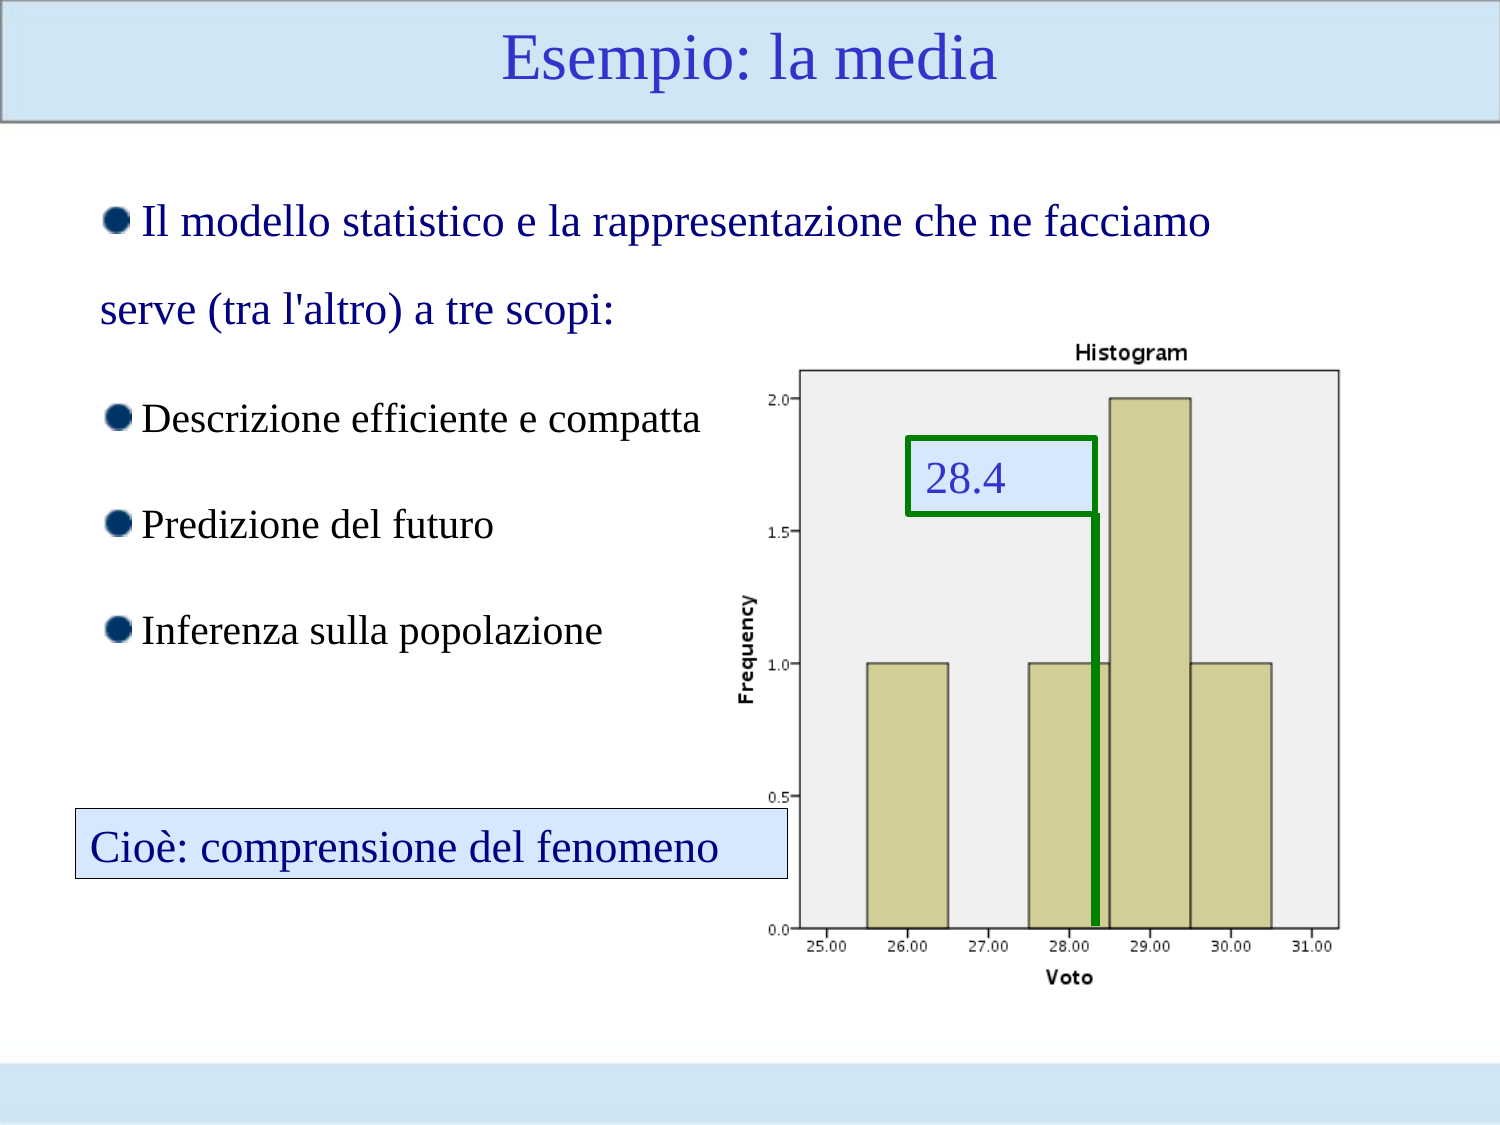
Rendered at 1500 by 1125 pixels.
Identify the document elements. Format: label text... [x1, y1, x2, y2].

text_box 28.4 [987, 469, 996, 483]
text_box 28.4 [987, 437, 1096, 514]
text_box Cioè: comprensione del fenomeno [75, 808, 788, 879]
picture [0, 0, 1500, 1125]
title Esempio: la media [112, 0, 1388, 147]
text_box Descrizione efficiente e compatta Predizione del futuro Inferenza sulla popolazione [86, 352, 987, 661]
text_box Il modello statistico e la rappresentazione che ne facciamo serve (tra l'altro) a tre scopi: [85, 150, 1286, 342]
